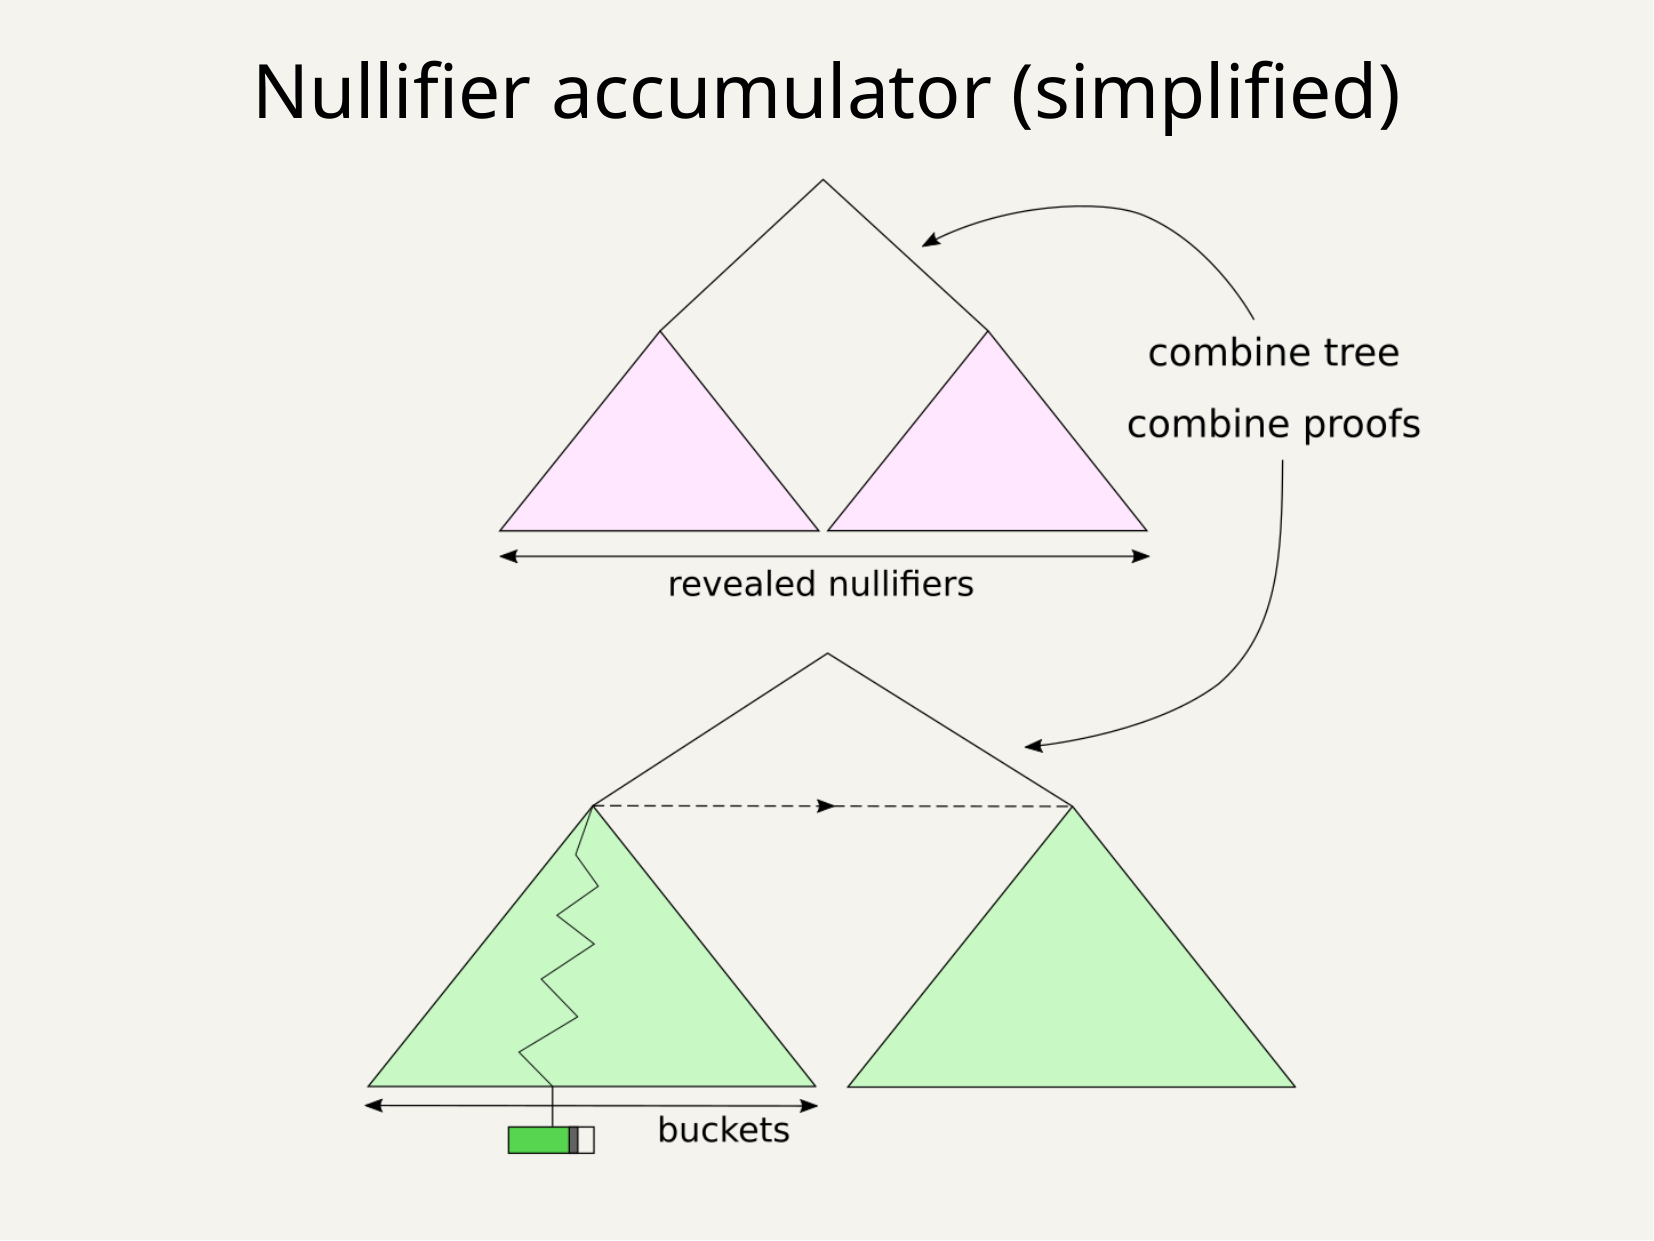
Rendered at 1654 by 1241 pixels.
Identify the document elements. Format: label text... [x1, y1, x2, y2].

title Nullifier accumulator (simplified) [82, 25, 1571, 154]
picture [354, 90, 1434, 1170]
